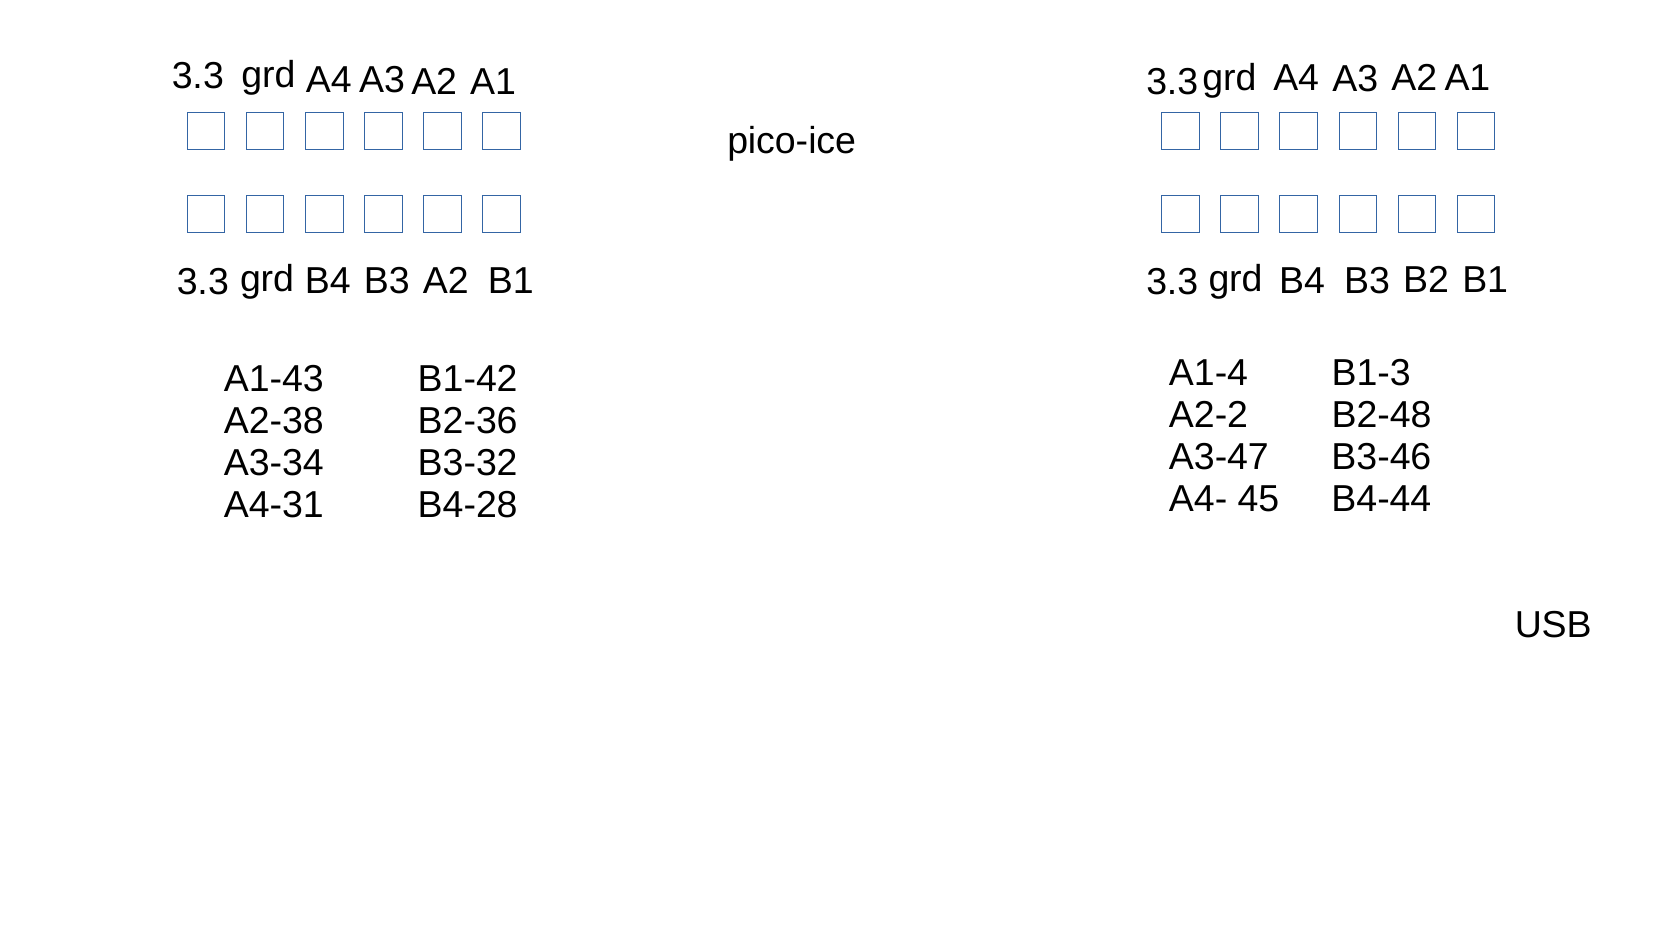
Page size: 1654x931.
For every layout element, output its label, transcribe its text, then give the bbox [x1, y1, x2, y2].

text_box USB [1500, 595, 1607, 653]
text_box [364, 112, 403, 150]
text_box [1161, 112, 1200, 150]
text_box [187, 195, 225, 233]
text_box [1457, 112, 1495, 150]
text_box [364, 195, 403, 233]
text_box A3 [344, 51, 420, 109]
text_box pico-ice [712, 112, 871, 170]
text_box 3.3 [157, 46, 226, 104]
text_box [1398, 112, 1436, 150]
text_box B1 [473, 251, 549, 309]
text_box A1 [455, 52, 531, 110]
text_box grd [225, 250, 309, 308]
text_box [246, 195, 284, 233]
text_box A4 [291, 51, 344, 109]
text_box 3.3 [1131, 52, 1214, 110]
text_box [305, 195, 344, 233]
text_box B1 [1447, 251, 1523, 308]
text_box grd [1187, 49, 1258, 107]
text_box [1457, 195, 1495, 233]
text_box 3.3 [162, 253, 244, 310]
text_box grd [226, 46, 311, 104]
text_box [423, 112, 462, 150]
text_box A1 [1453, 49, 1506, 107]
text_box [1279, 195, 1318, 233]
text_box [1161, 195, 1200, 233]
text_box A2 [1376, 49, 1453, 107]
text_box B2 [1388, 251, 1447, 308]
text_box [482, 195, 521, 233]
text_box A3 [1317, 50, 1393, 108]
text_box [305, 112, 344, 150]
text_box [1220, 195, 1259, 233]
text_box [187, 112, 225, 150]
text_box [1220, 112, 1259, 150]
text_box A4 [1258, 49, 1334, 107]
text_box [246, 112, 284, 150]
text_box B4 [290, 251, 349, 309]
text_box [1398, 195, 1436, 233]
text_box B3 [1329, 251, 1405, 309]
text_box grd [1193, 250, 1278, 308]
text_box A1-43 B1-42 A2-38 B2-36 A3-34 B3-32 A4-31 B4-28 [209, 350, 577, 571]
text_box [482, 112, 521, 150]
text_box 3.3 [1131, 253, 1214, 311]
text_box B3 [349, 251, 408, 309]
text_box A2 [396, 52, 455, 110]
text_box [423, 195, 462, 233]
text_box B4 [1264, 251, 1329, 309]
text_box [1339, 195, 1377, 233]
text_box A1-4 B1-3 A2-2 B2-48 A3-47 B3-46 A4- 45 B4-44 [1154, 344, 1522, 565]
text_box A2 [408, 251, 473, 309]
text_box [1279, 112, 1318, 150]
text_box [1339, 112, 1377, 150]
